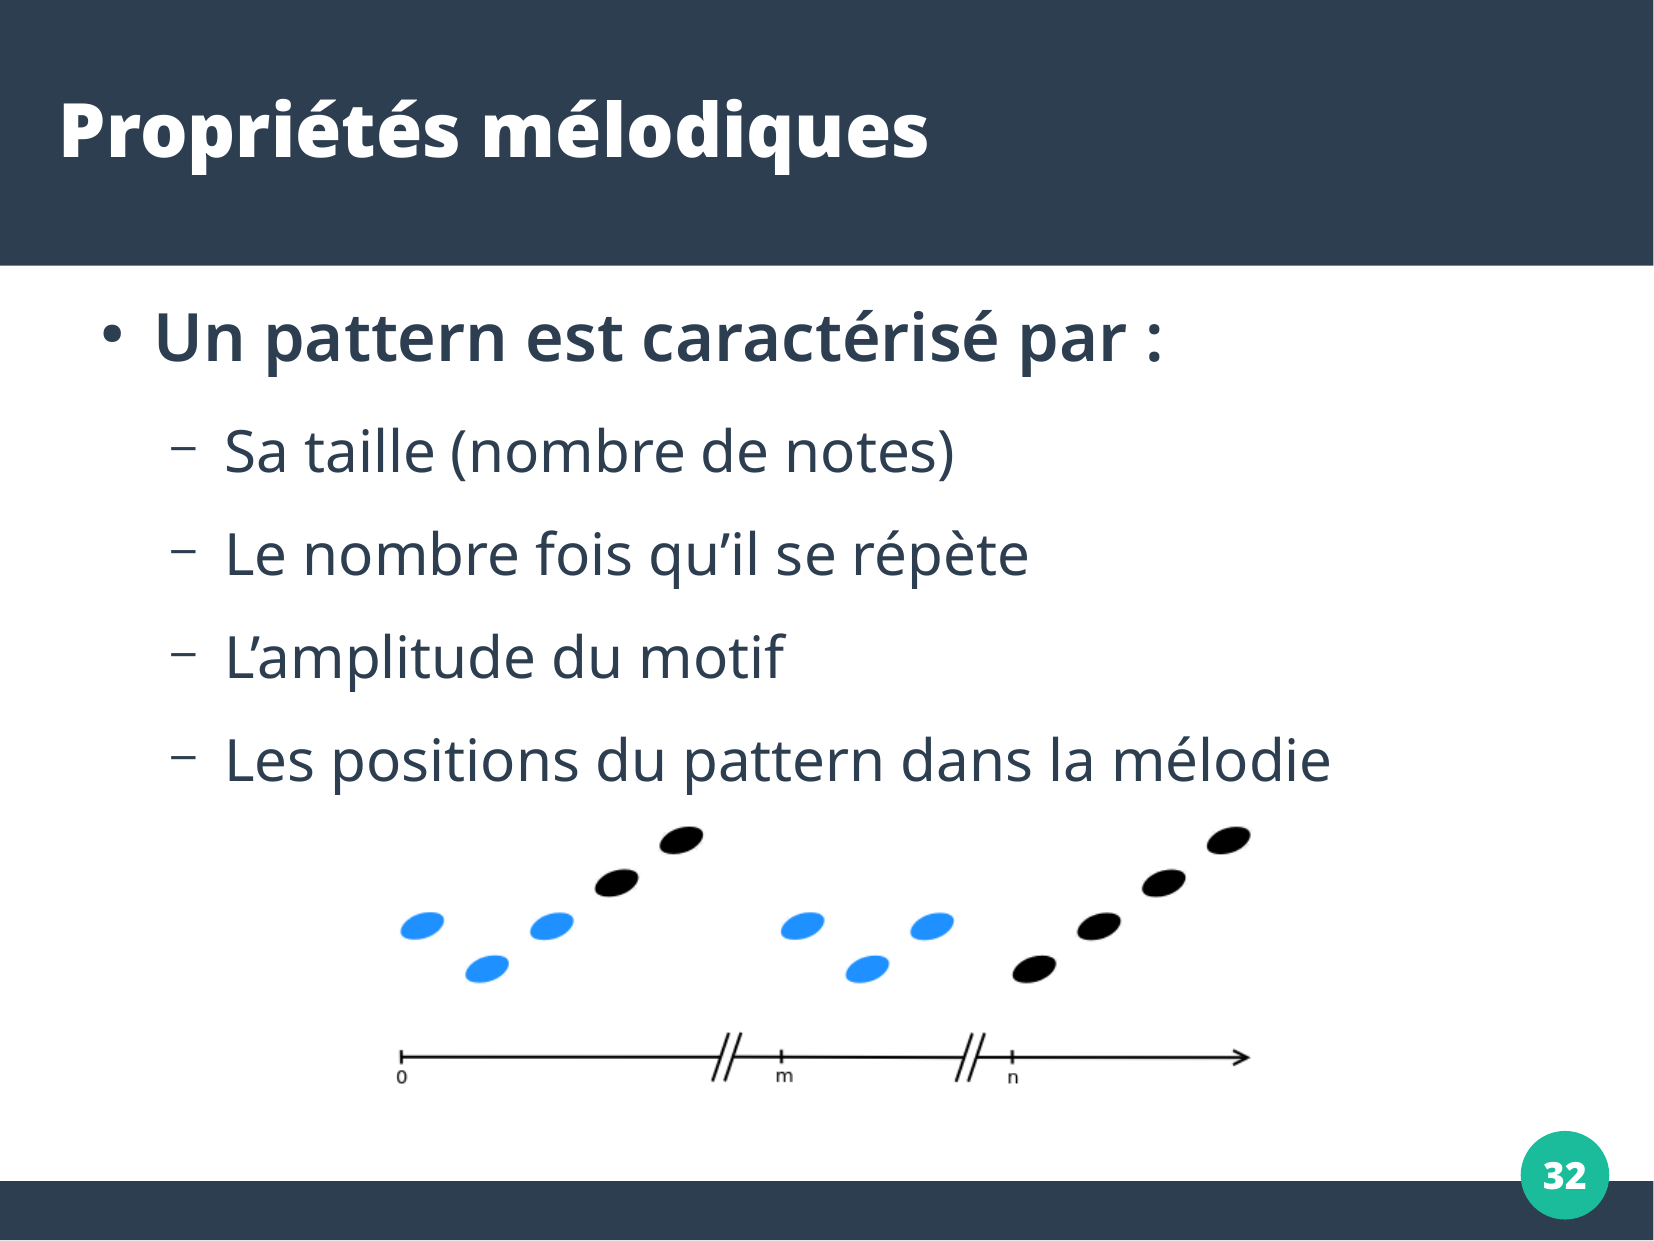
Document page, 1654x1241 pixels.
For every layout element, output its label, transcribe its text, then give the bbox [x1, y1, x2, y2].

picture [396, 824, 1258, 1088]
title Propriétés mélodiques [59, 49, 1595, 207]
list Un pattern est caractérisé par : Sa taille (nombre de notes) Le nombre fois qu’il se répète L’amplitude du motif Les positions du pattern dans la mélodie [82, 290, 1571, 1010]
